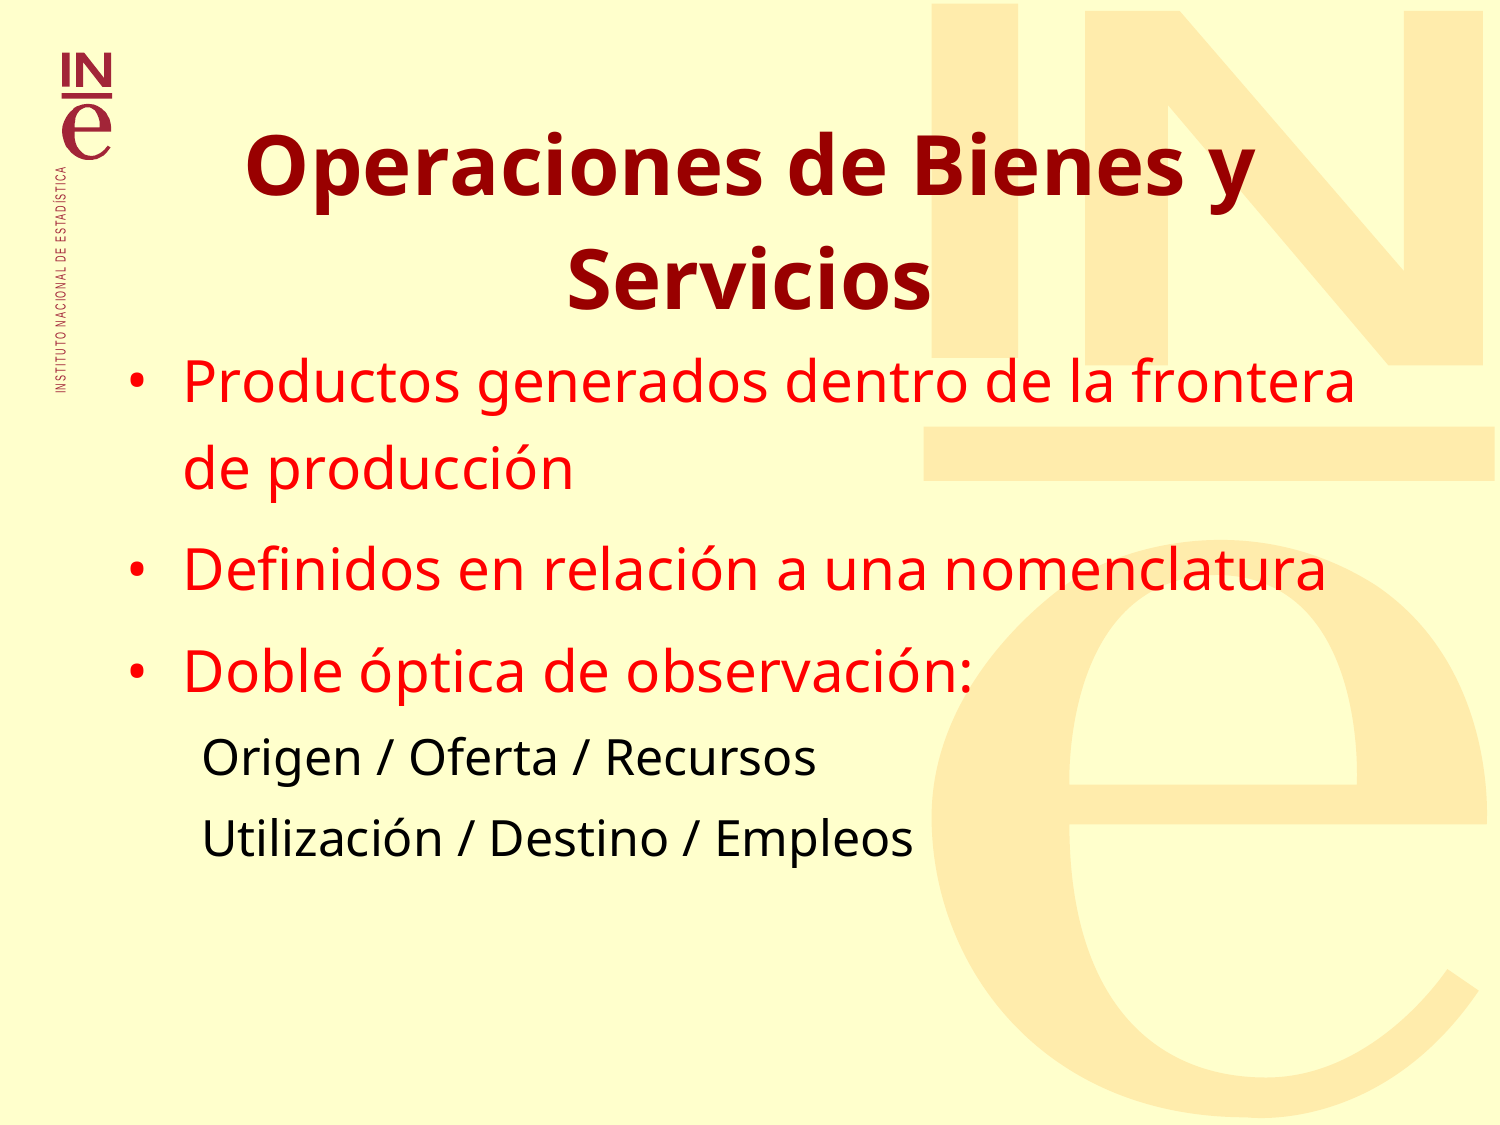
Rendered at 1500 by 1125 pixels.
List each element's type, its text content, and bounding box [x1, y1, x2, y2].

title Operaciones de Bienes y Servicios [112, 99, 1388, 314]
list Productos generados dentro de la frontera de producción Definidos en relación a una nomenclatura Doble óptica de observación: Origen / Oferta / Recursos Utilización / Destino / Empleos [112, 324, 1388, 1001]
